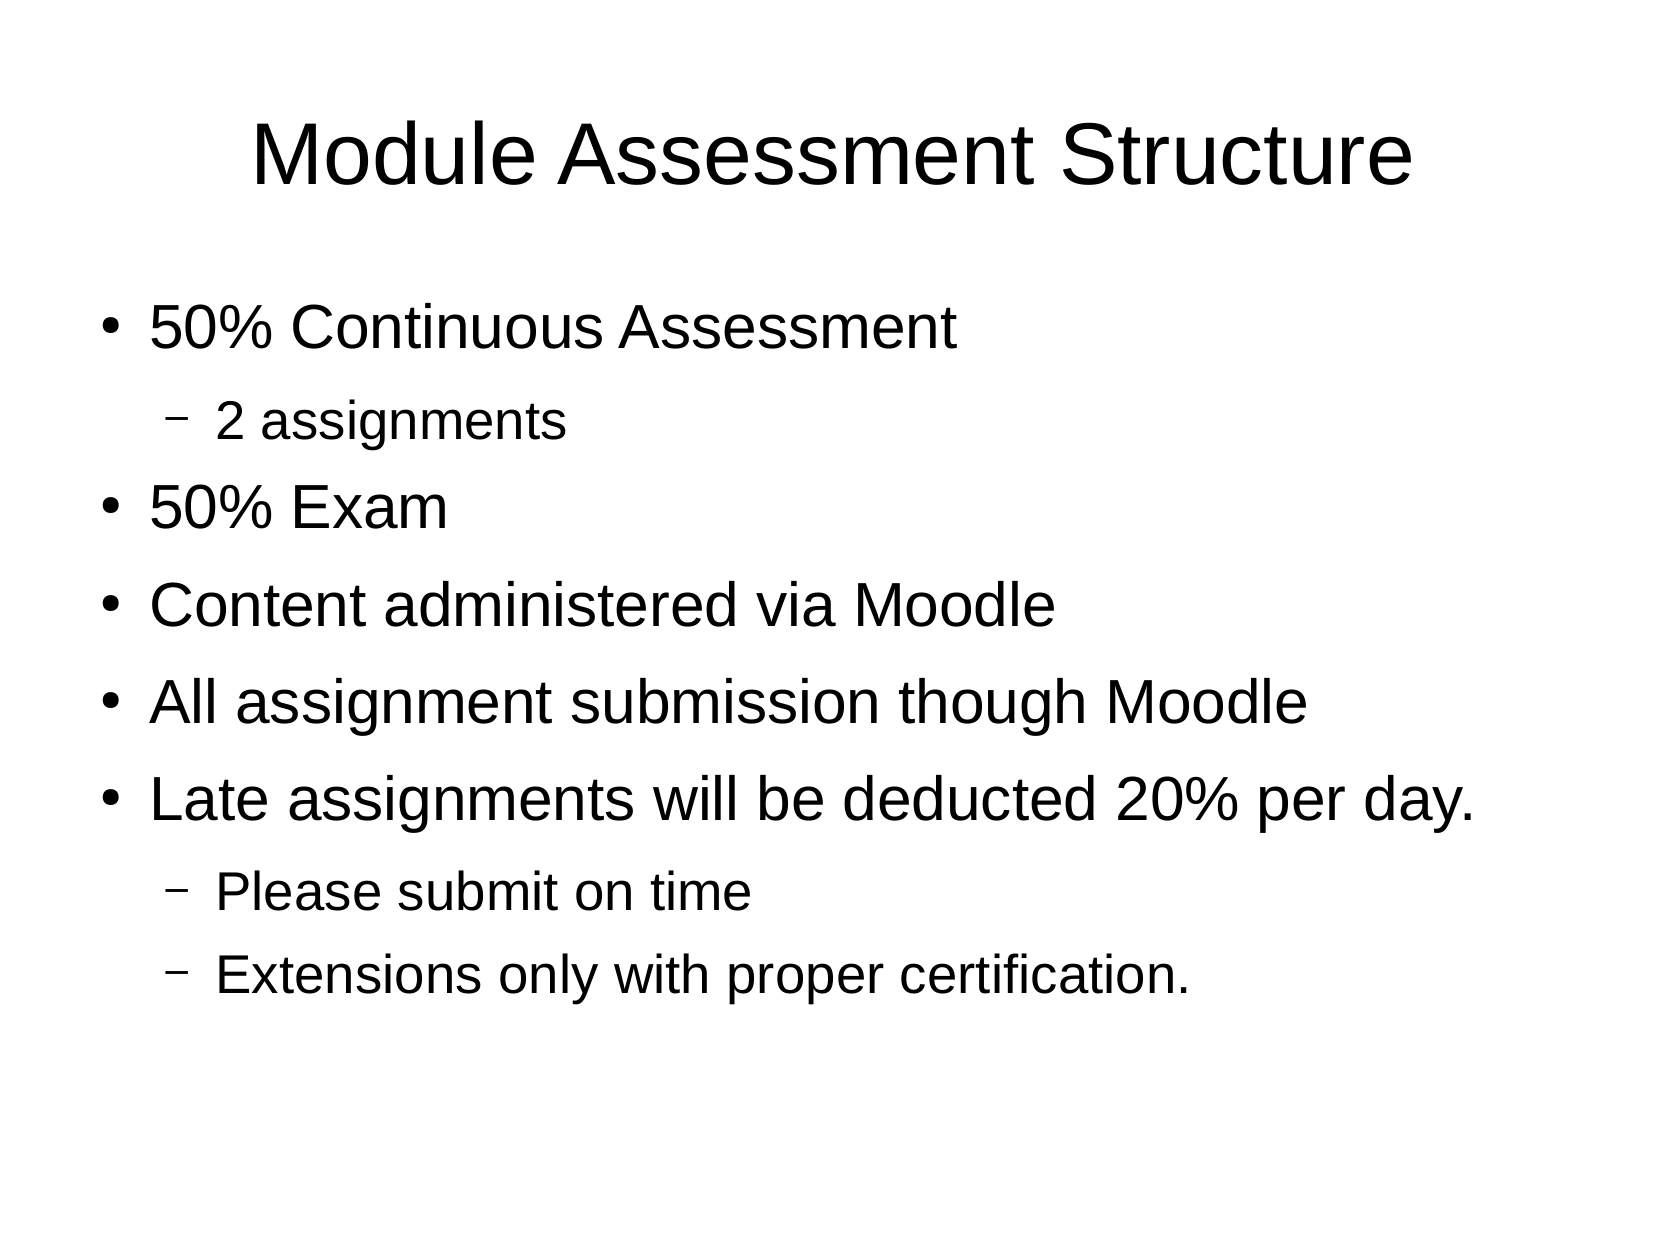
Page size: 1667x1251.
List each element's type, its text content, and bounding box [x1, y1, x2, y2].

list 50% Continuous Assessment 2 assignments 50% Exam Content administered via Moodle All assignment submission though Moodle Late assignments will be deducted 20% per day. Please submit on time Extensions only with proper certification. [83, 292, 1584, 1018]
title Module Assessment Structure [83, 49, 1584, 259]
